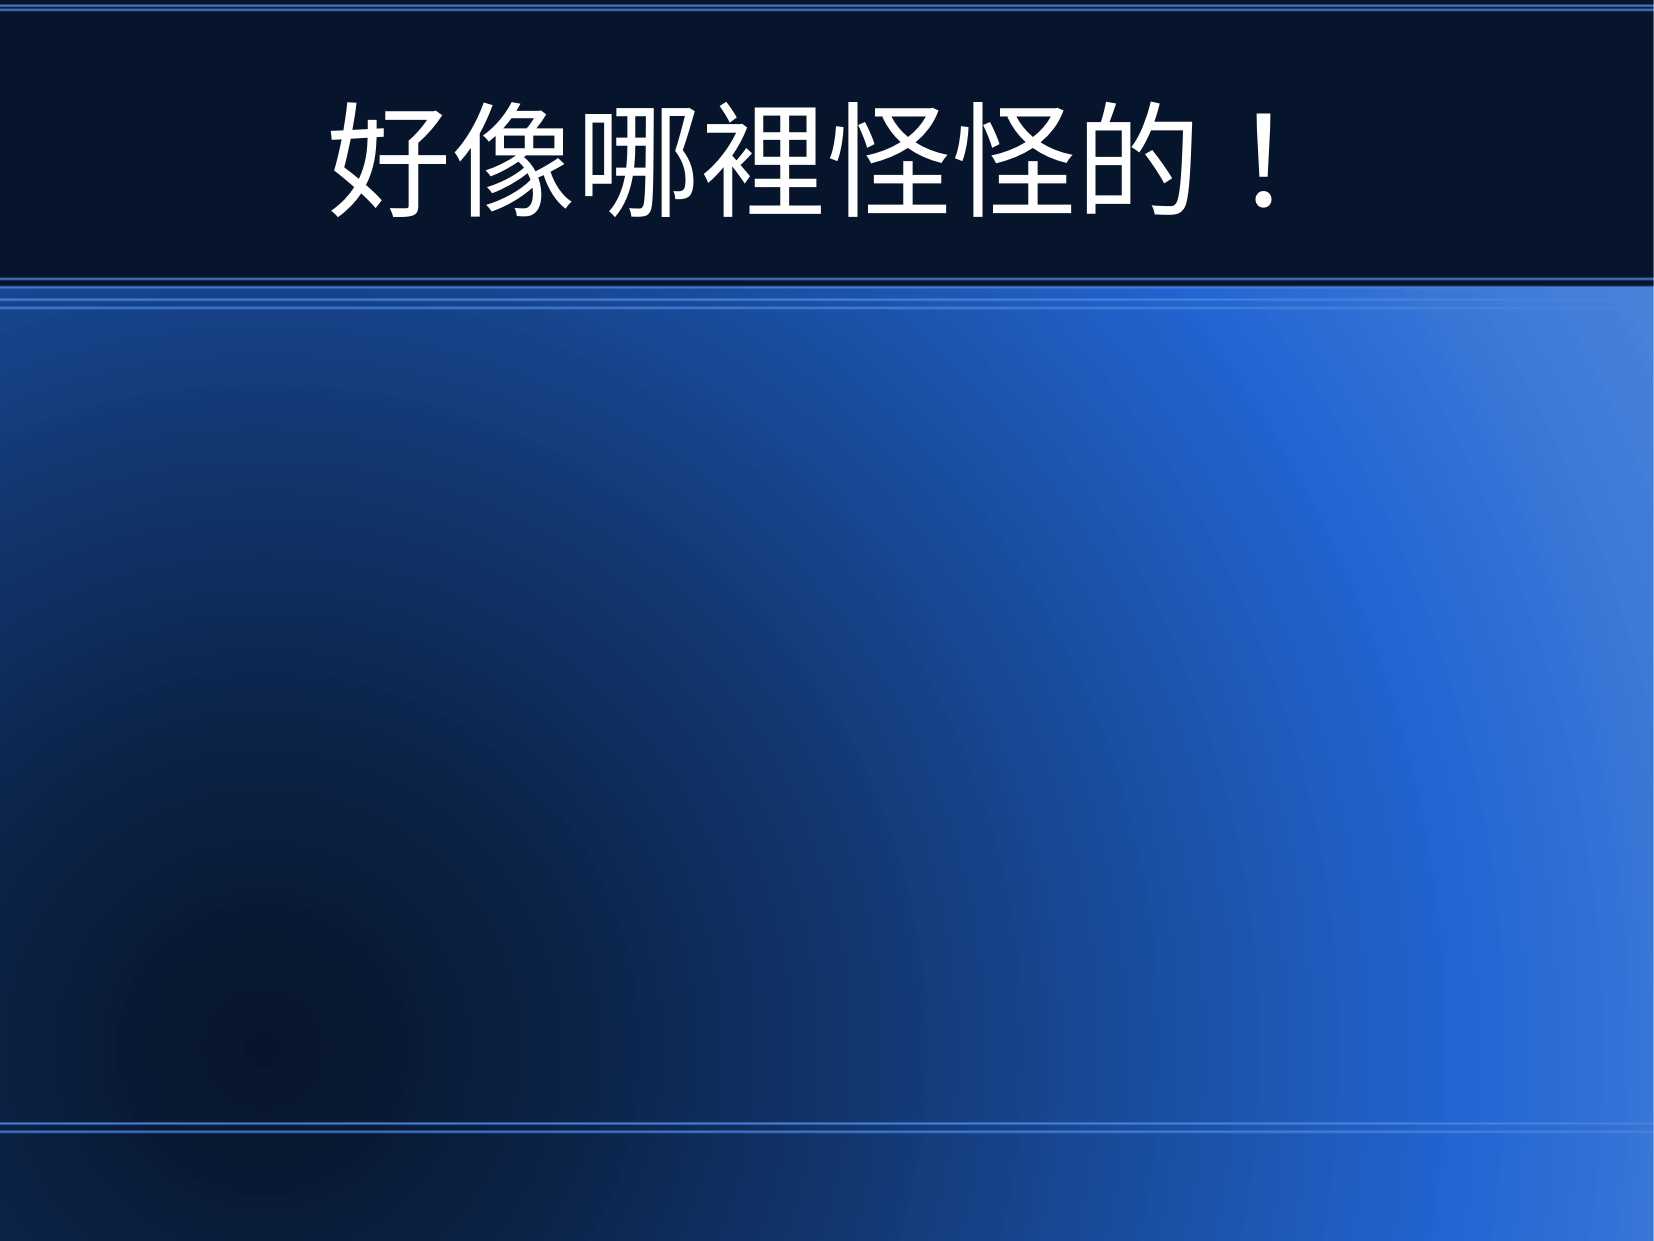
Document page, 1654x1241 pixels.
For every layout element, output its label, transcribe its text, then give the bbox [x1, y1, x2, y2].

title 好像哪裡怪怪的！ [82, 49, 1571, 257]
picture [0, 0, 1654, 1241]
